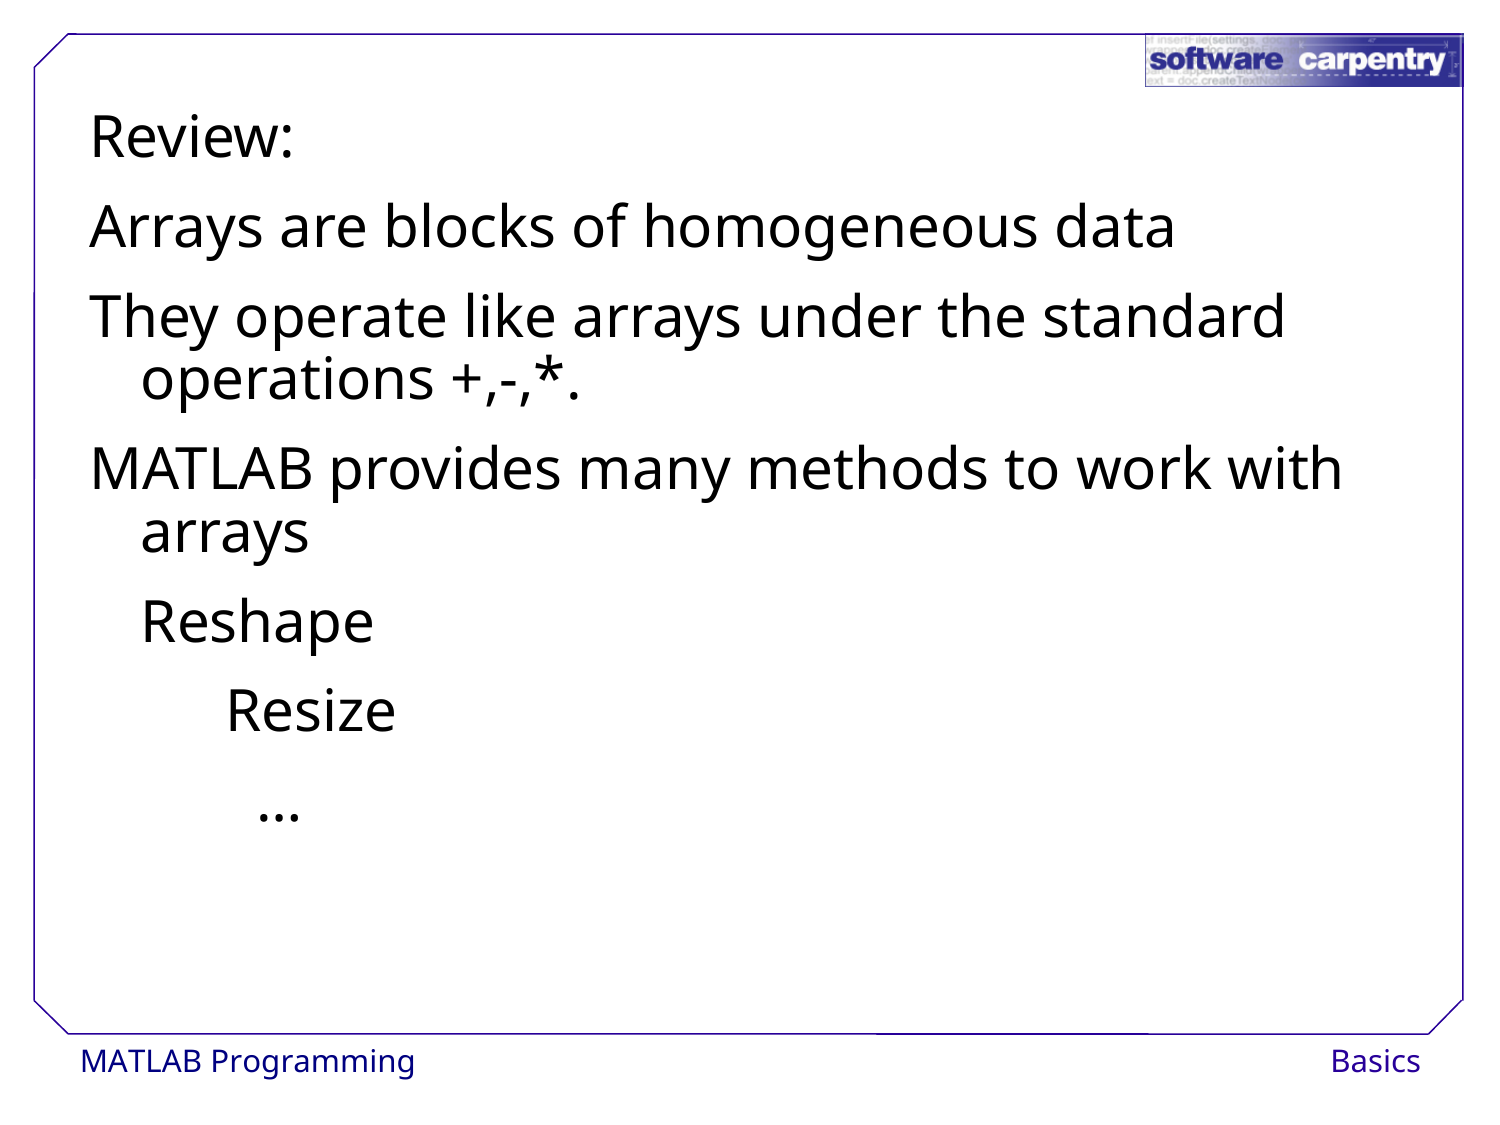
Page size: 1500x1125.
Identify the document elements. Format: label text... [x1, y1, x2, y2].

picture [1145, 33, 1464, 87]
list Review: Arrays are blocks of homogeneous data They operate like arrays under the standard operations +,-,*. MATLAB provides many methods to work with arrays Reshape Resize … [75, 99, 1426, 1013]
